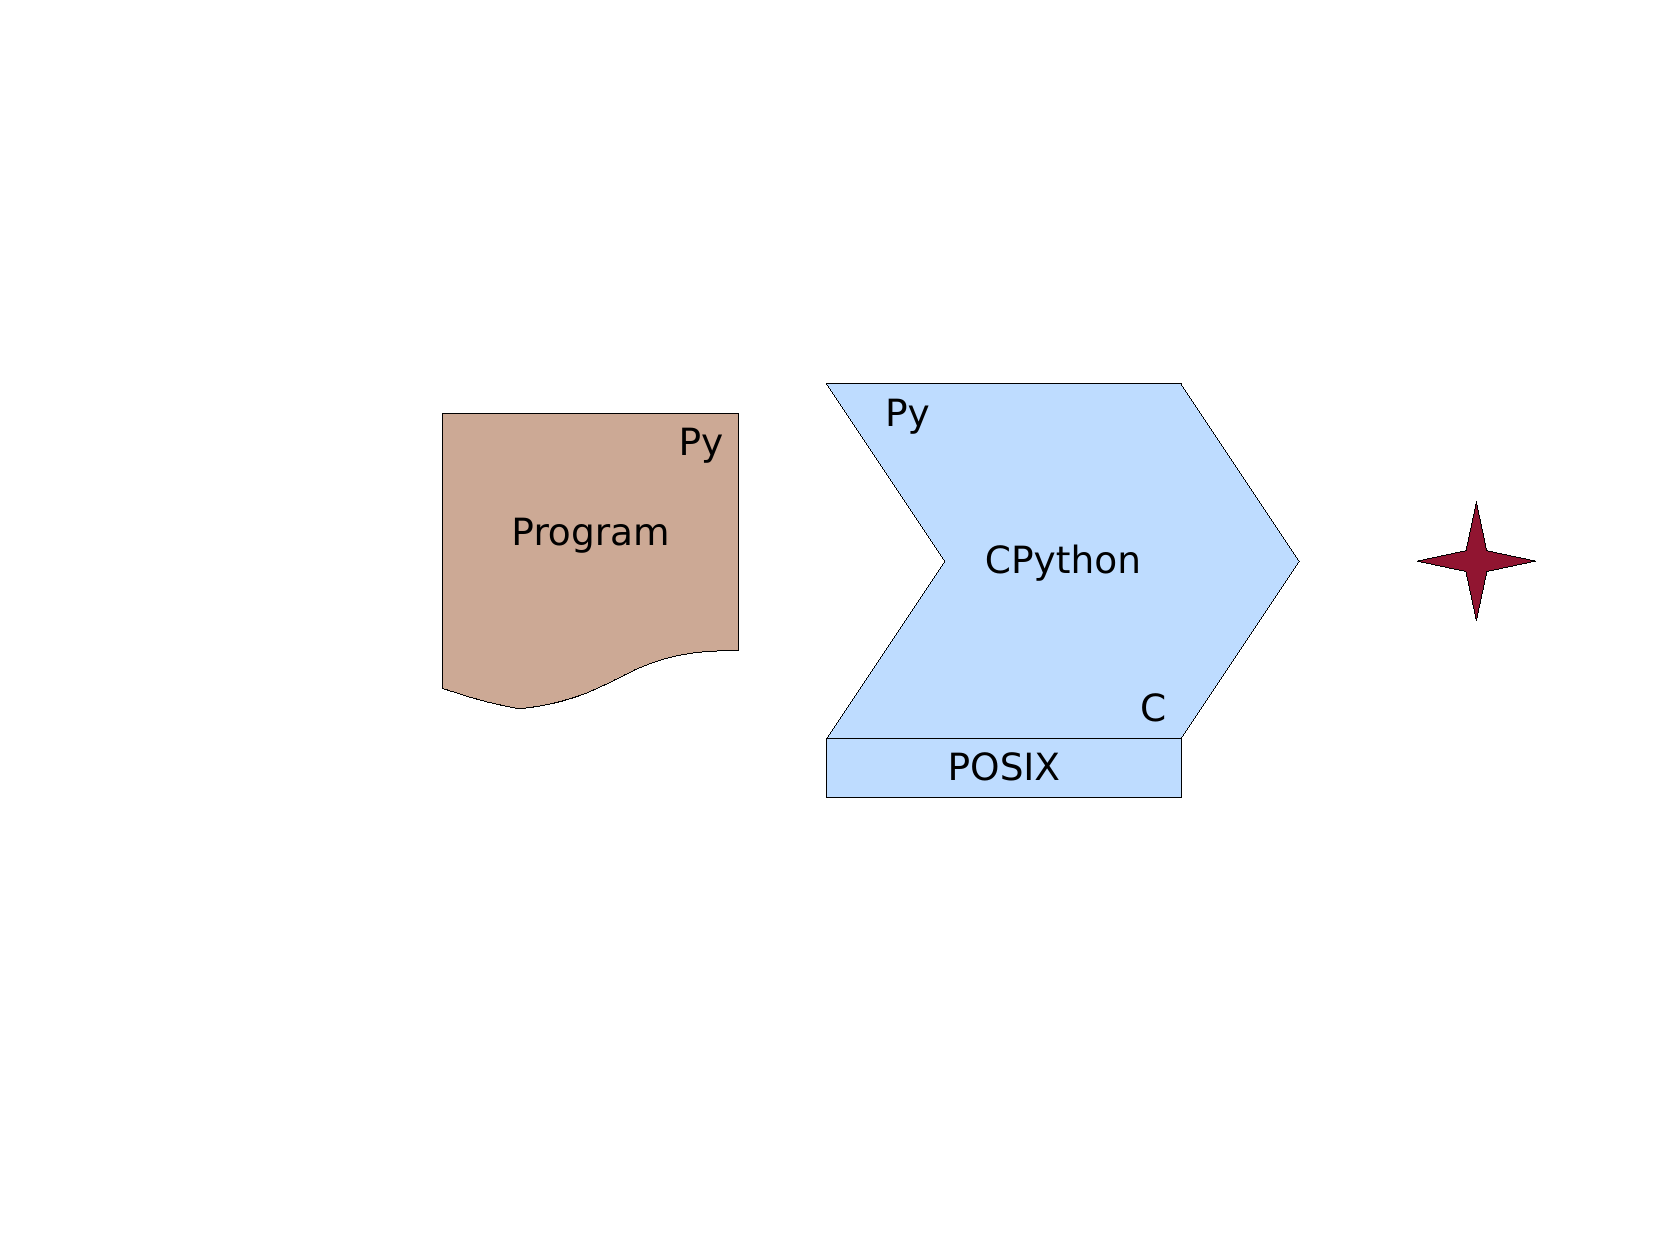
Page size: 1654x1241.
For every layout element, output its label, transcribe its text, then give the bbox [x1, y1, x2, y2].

text_box [1417, 501, 1536, 621]
text_box Program [442, 413, 739, 709]
text_box C [1125, 679, 1182, 738]
text_box Py [663, 413, 739, 472]
text_box POSIX [826, 738, 1182, 798]
text_box Py [870, 384, 945, 443]
text_box CPython [826, 383, 1300, 738]
